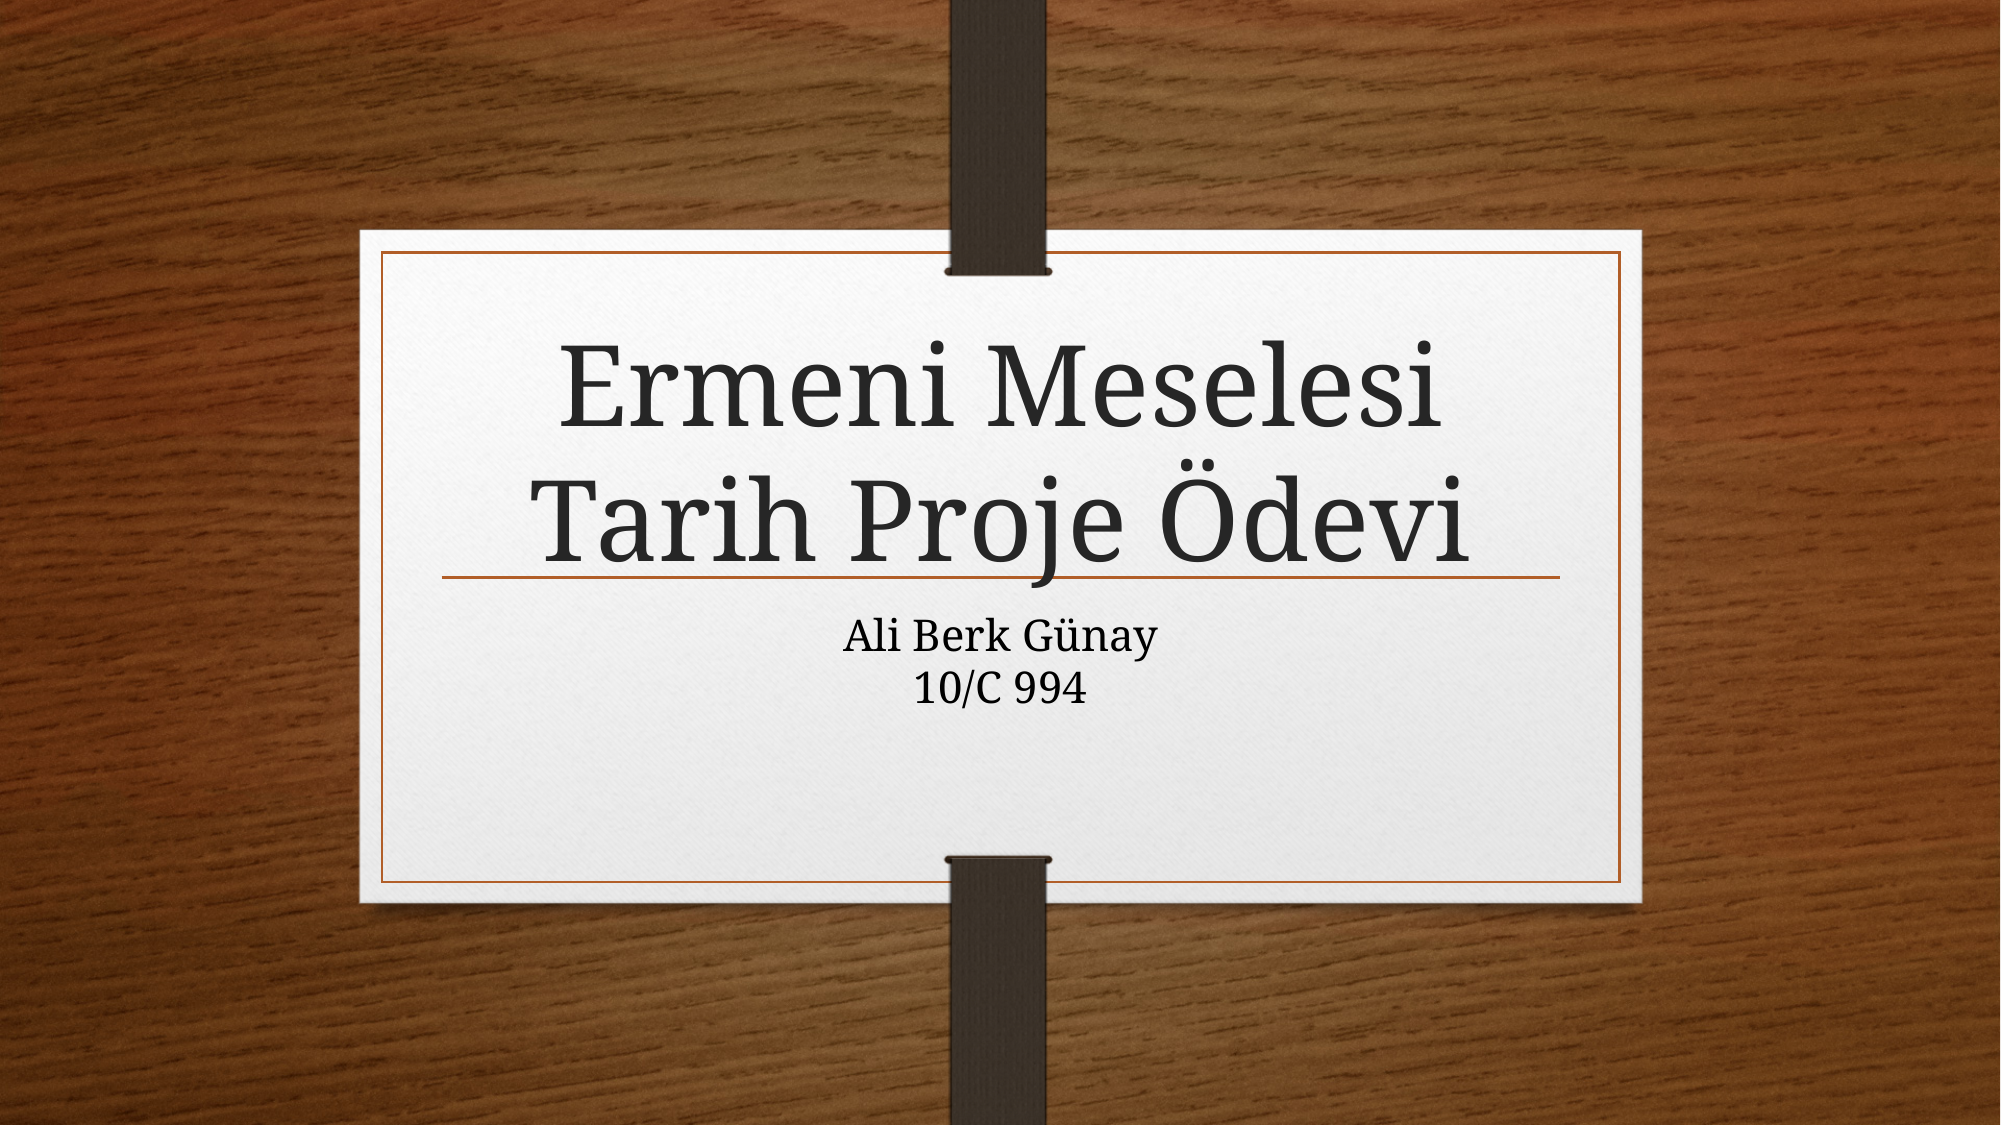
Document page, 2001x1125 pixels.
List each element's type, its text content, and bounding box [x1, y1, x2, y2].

subtitle Ali Berk Günay 10/C 994 [441, 600, 1560, 817]
title Ermeni Meselesi Tarih Proje Ödevi [441, 306, 1560, 556]
